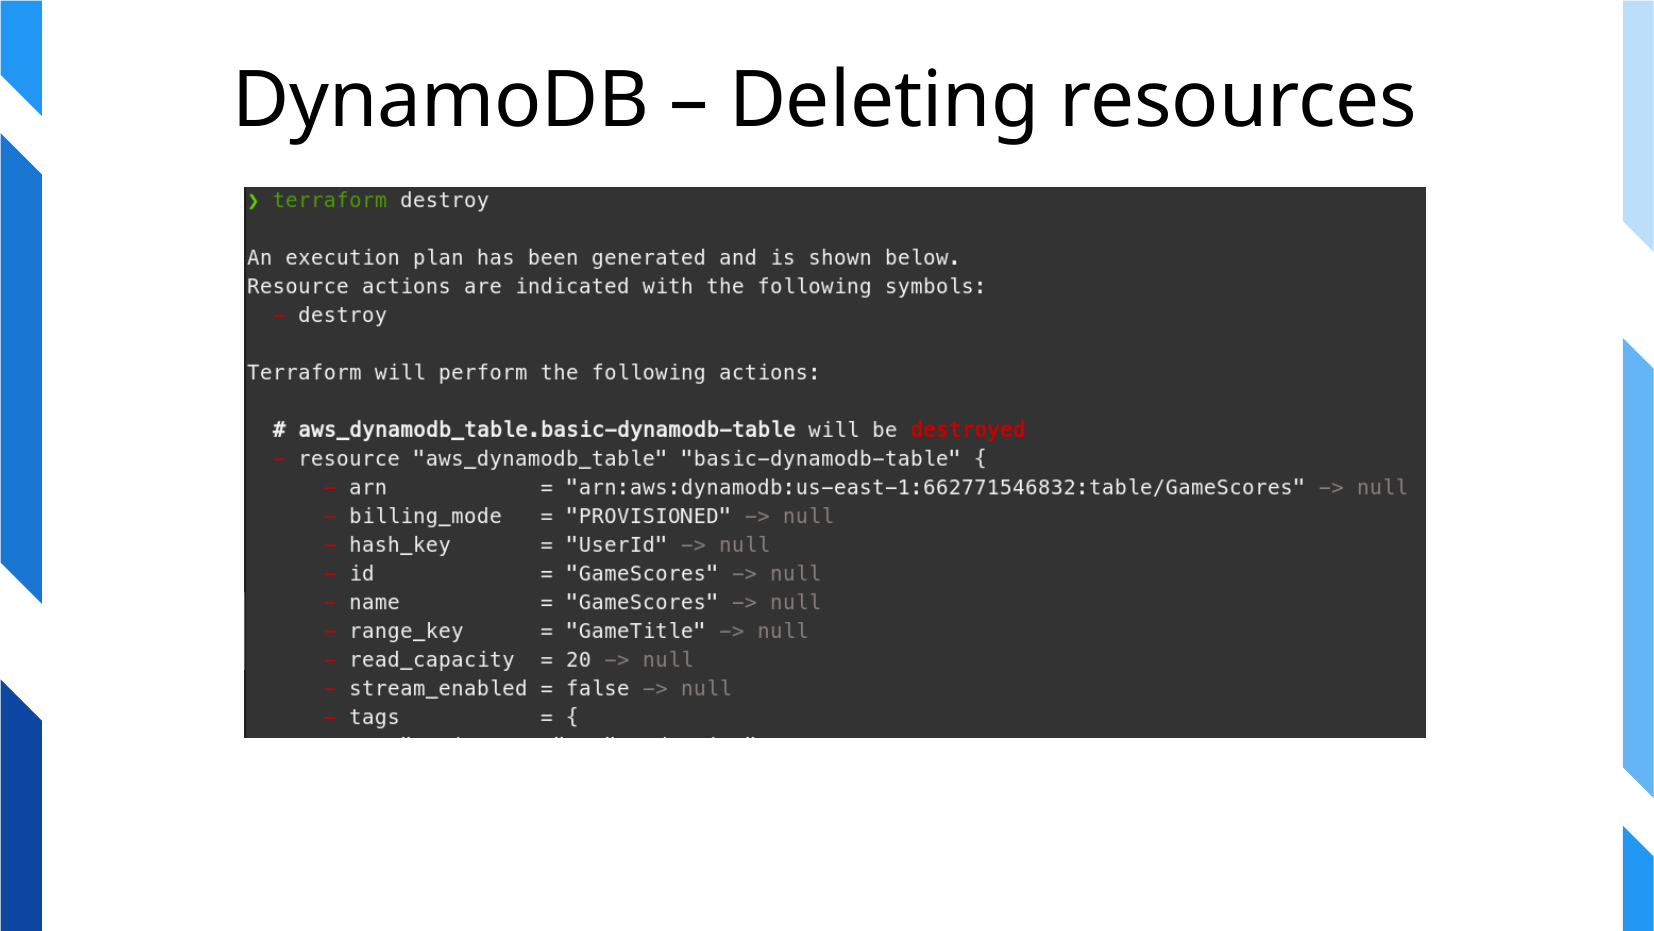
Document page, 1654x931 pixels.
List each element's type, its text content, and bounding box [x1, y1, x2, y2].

title DynamoDB – Deleting resources [75, 4, 1576, 188]
picture [244, 187, 1426, 738]
